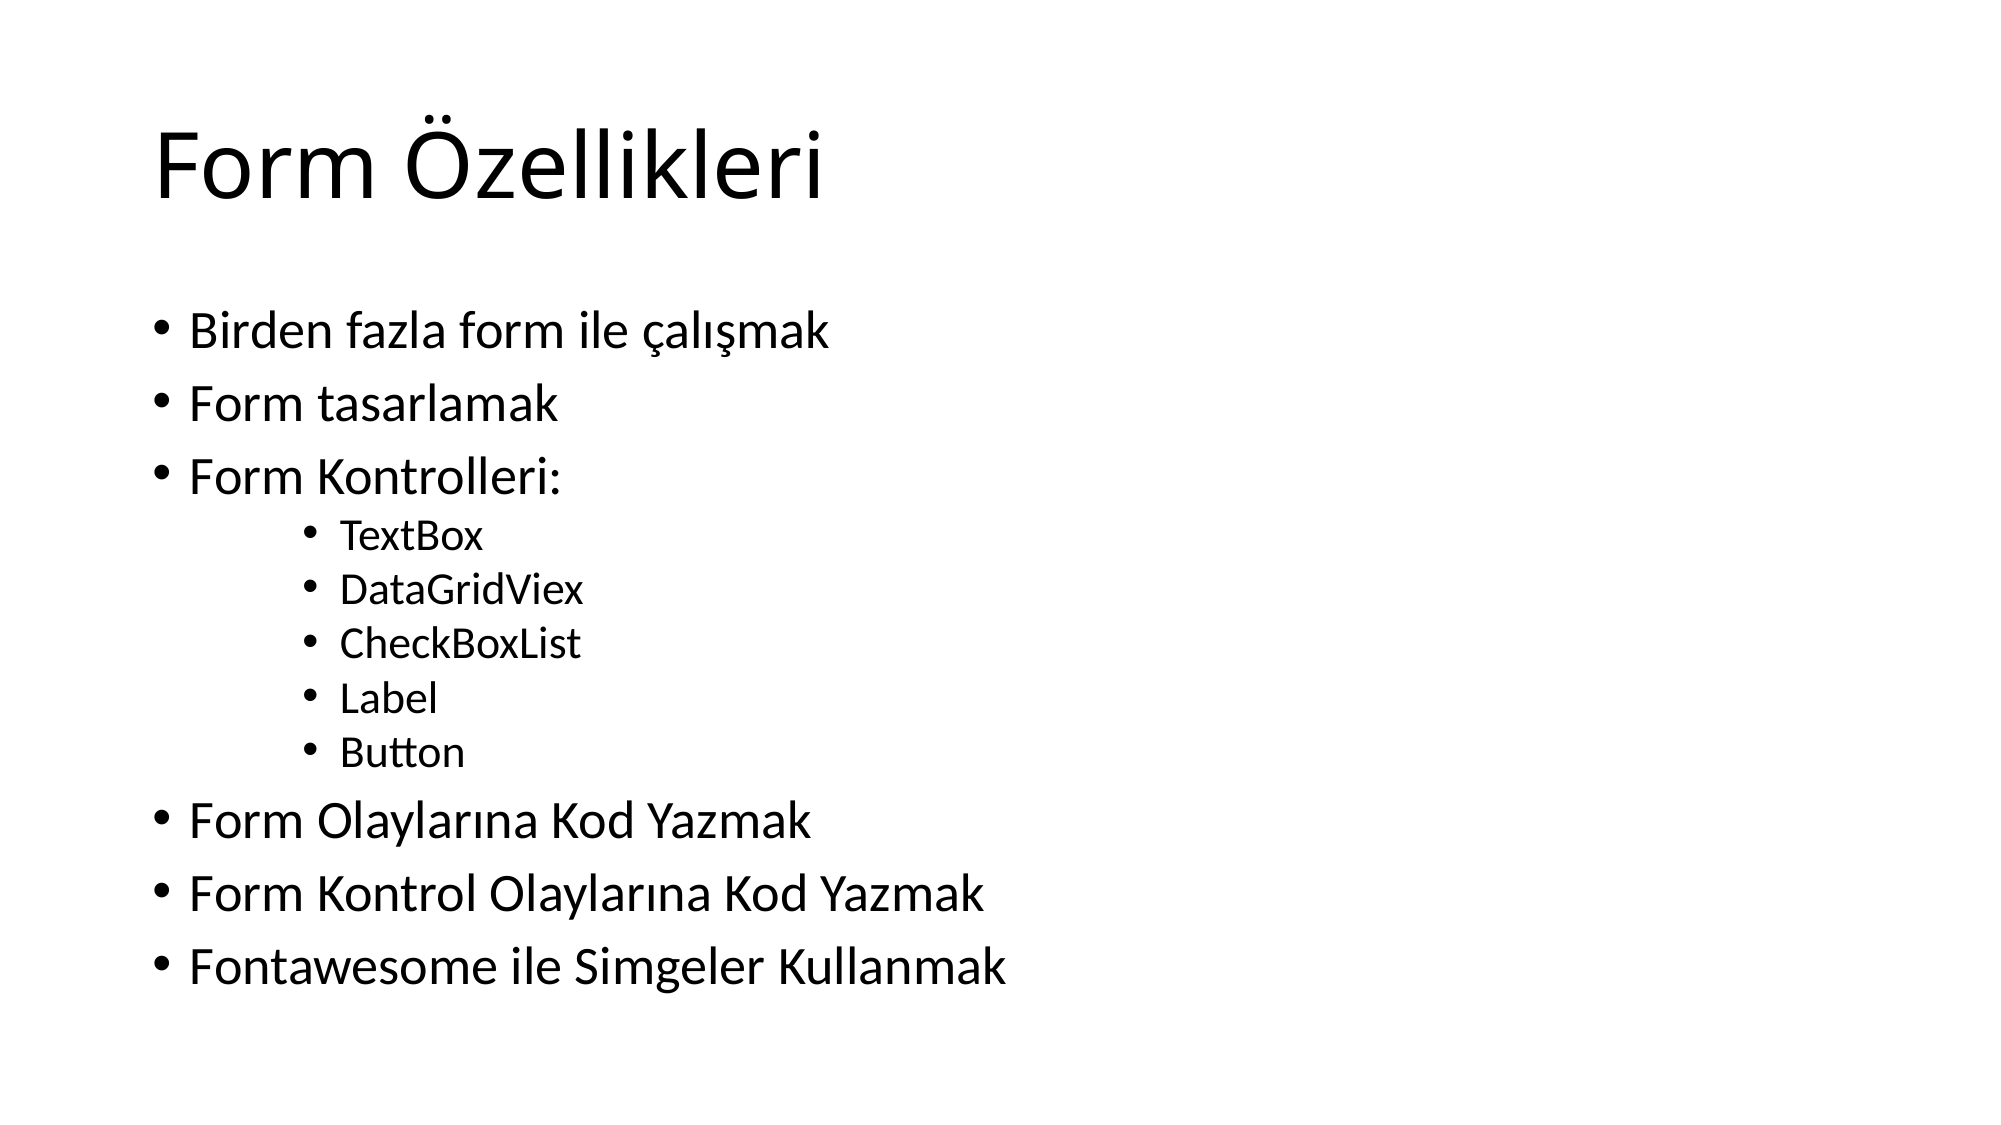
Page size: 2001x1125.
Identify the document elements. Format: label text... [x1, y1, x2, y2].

list Birden fazla form ile çalışmak Form tasarlamak Form Kontrolleri: TextBox DataGridViex CheckBoxList Label Button Form Olaylarına Kod Yazmak Form Kontrol Olaylarına Kod Yazmak Fontawesome ile Simgeler Kullanmak [137, 299, 1863, 1014]
title Form Özellikleri [137, 59, 1863, 278]
